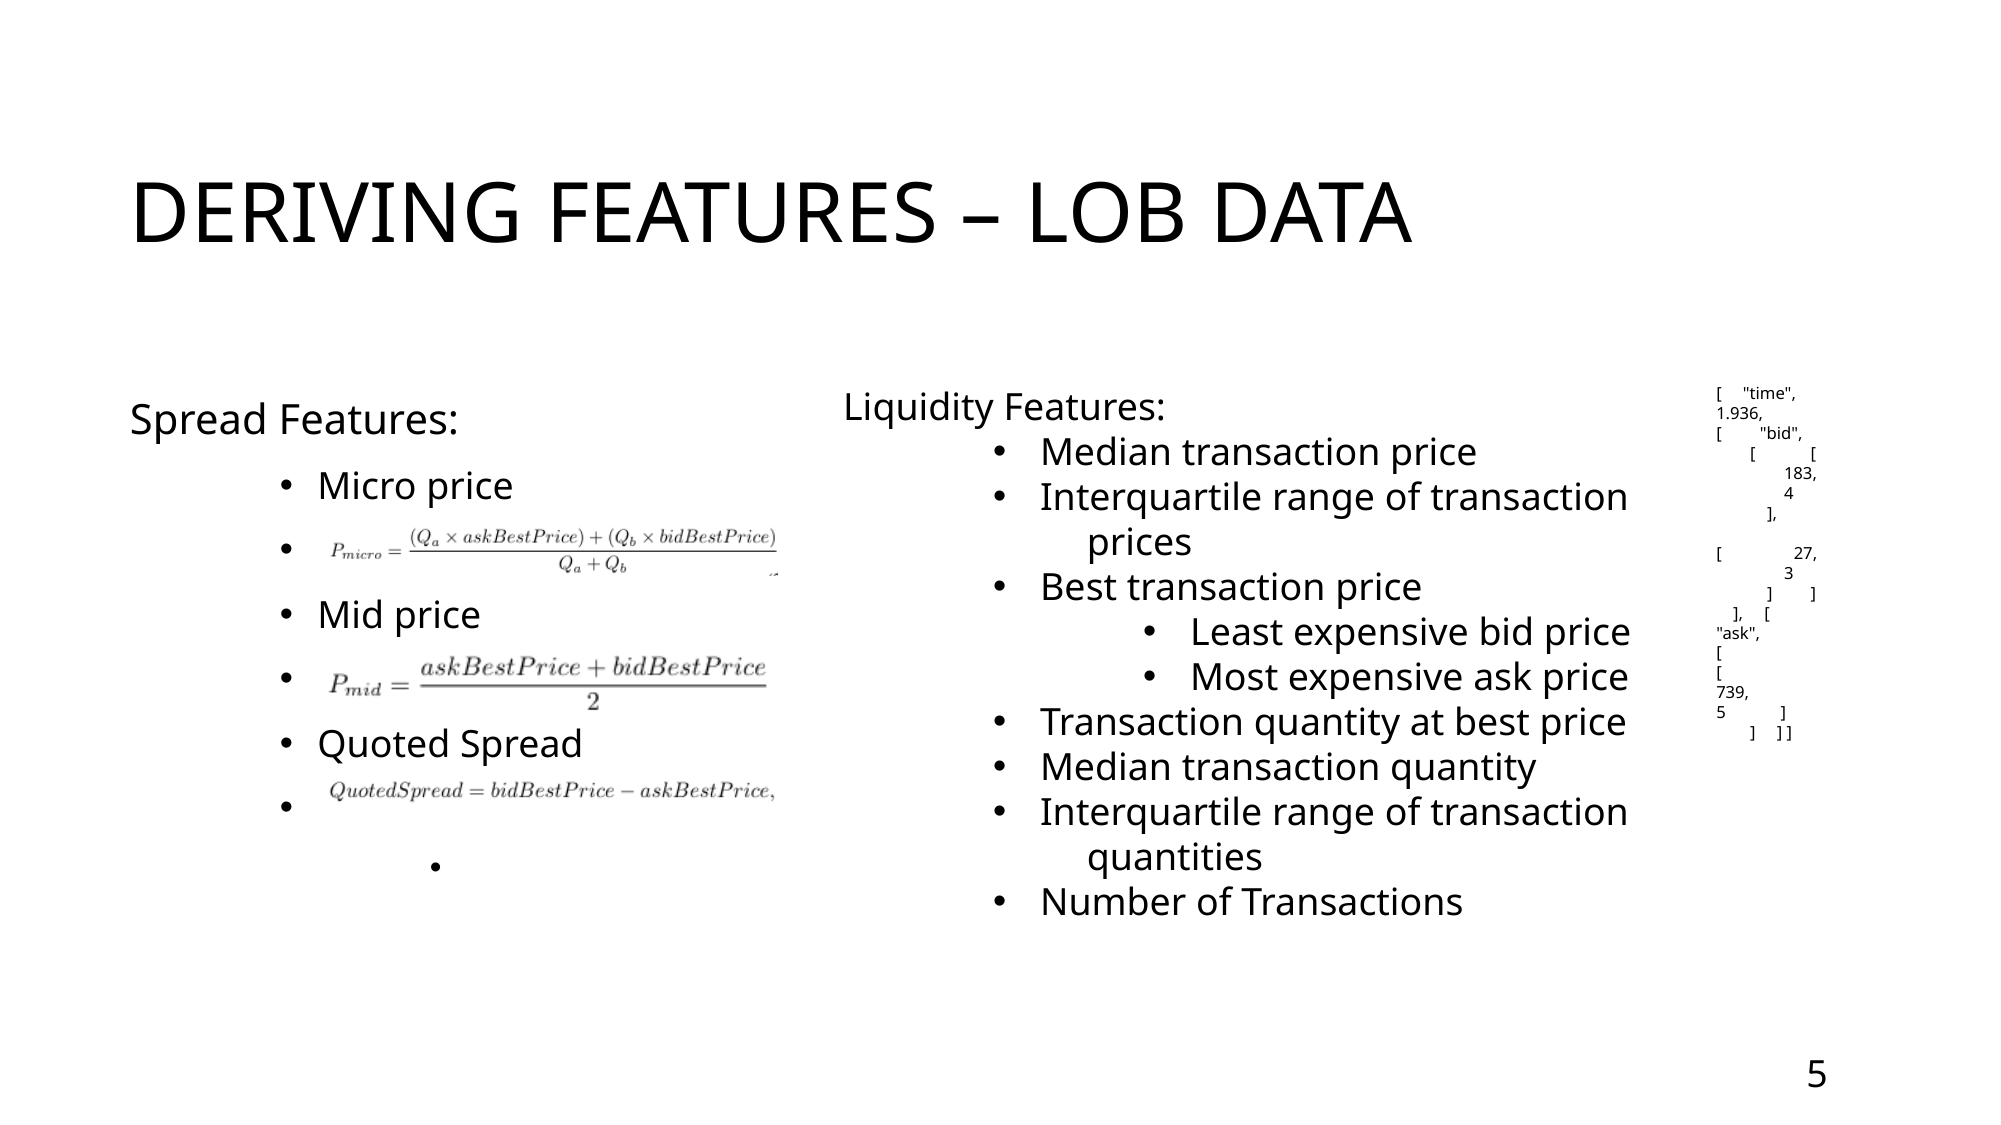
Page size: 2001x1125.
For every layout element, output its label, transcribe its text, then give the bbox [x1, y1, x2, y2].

list Spread Features: Micro price Mid price Quoted Spread [114, 375, 1000, 973]
text_box [ "time", 1.936, [ "bid", [ [ 183, 4 ], [ 27, 3 ] ] ], [ "ask", [ [ 739, 5 ] ] ] ] [1701, 375, 1835, 916]
picture [327, 522, 778, 576]
slide_number 5 [1791, 1042, 1902, 1103]
picture [326, 650, 776, 719]
picture [327, 774, 778, 806]
text_box Liquidity Features: Median transaction price Interquartile range of transaction prices Best transaction price Least expensive bid price Most expensive ask price Transaction quantity at best price Median transaction quantity Interquartile range of transaction quantities Number of Transactions [828, 375, 1698, 891]
title Deriving Features – lob data [114, 151, 1869, 377]
